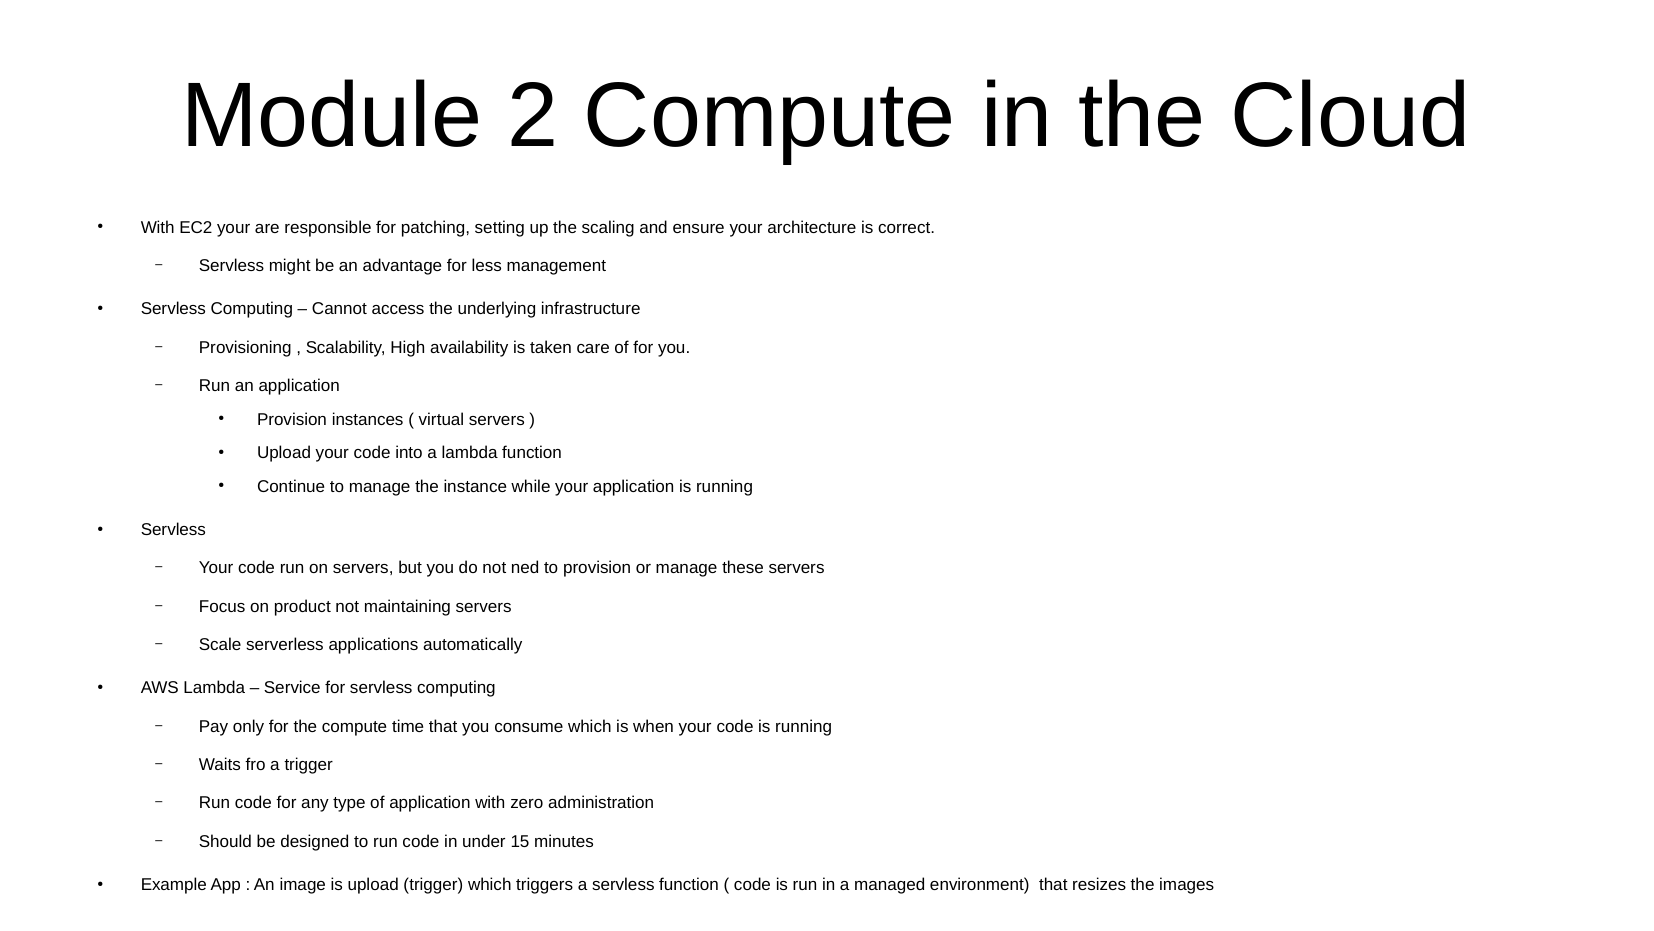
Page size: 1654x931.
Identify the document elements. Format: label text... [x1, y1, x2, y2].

list With EC2 your are responsible for patching, setting up the scaling and ensure your architecture is correct. Servless might be an advantage for less management Servless Computing – Cannot access the underlying infrastructure Provisioning , Scalability, High availability is taken care of for you. Run an application Provision instances ( virtual servers ) Upload your code into a lambda function Continue to manage the instance while your application is running Servless Your code run on servers, but you do not ned to provision or manage these servers Focus on product not maintaining servers Scale serverless applications automatically AWS Lambda – Service for servless computing Pay only for the compute time that you consume which is when your code is running Waits fro a trigger Run code for any type of application with zero administration Should be designed to run code in under 15 minutes Example App : An image is upload (trigger) which triggers a servless function ( code is run in a managed environment) that resizes the images [82, 217, 1636, 901]
title Module 2 Compute in the Cloud [82, 37, 1571, 193]
